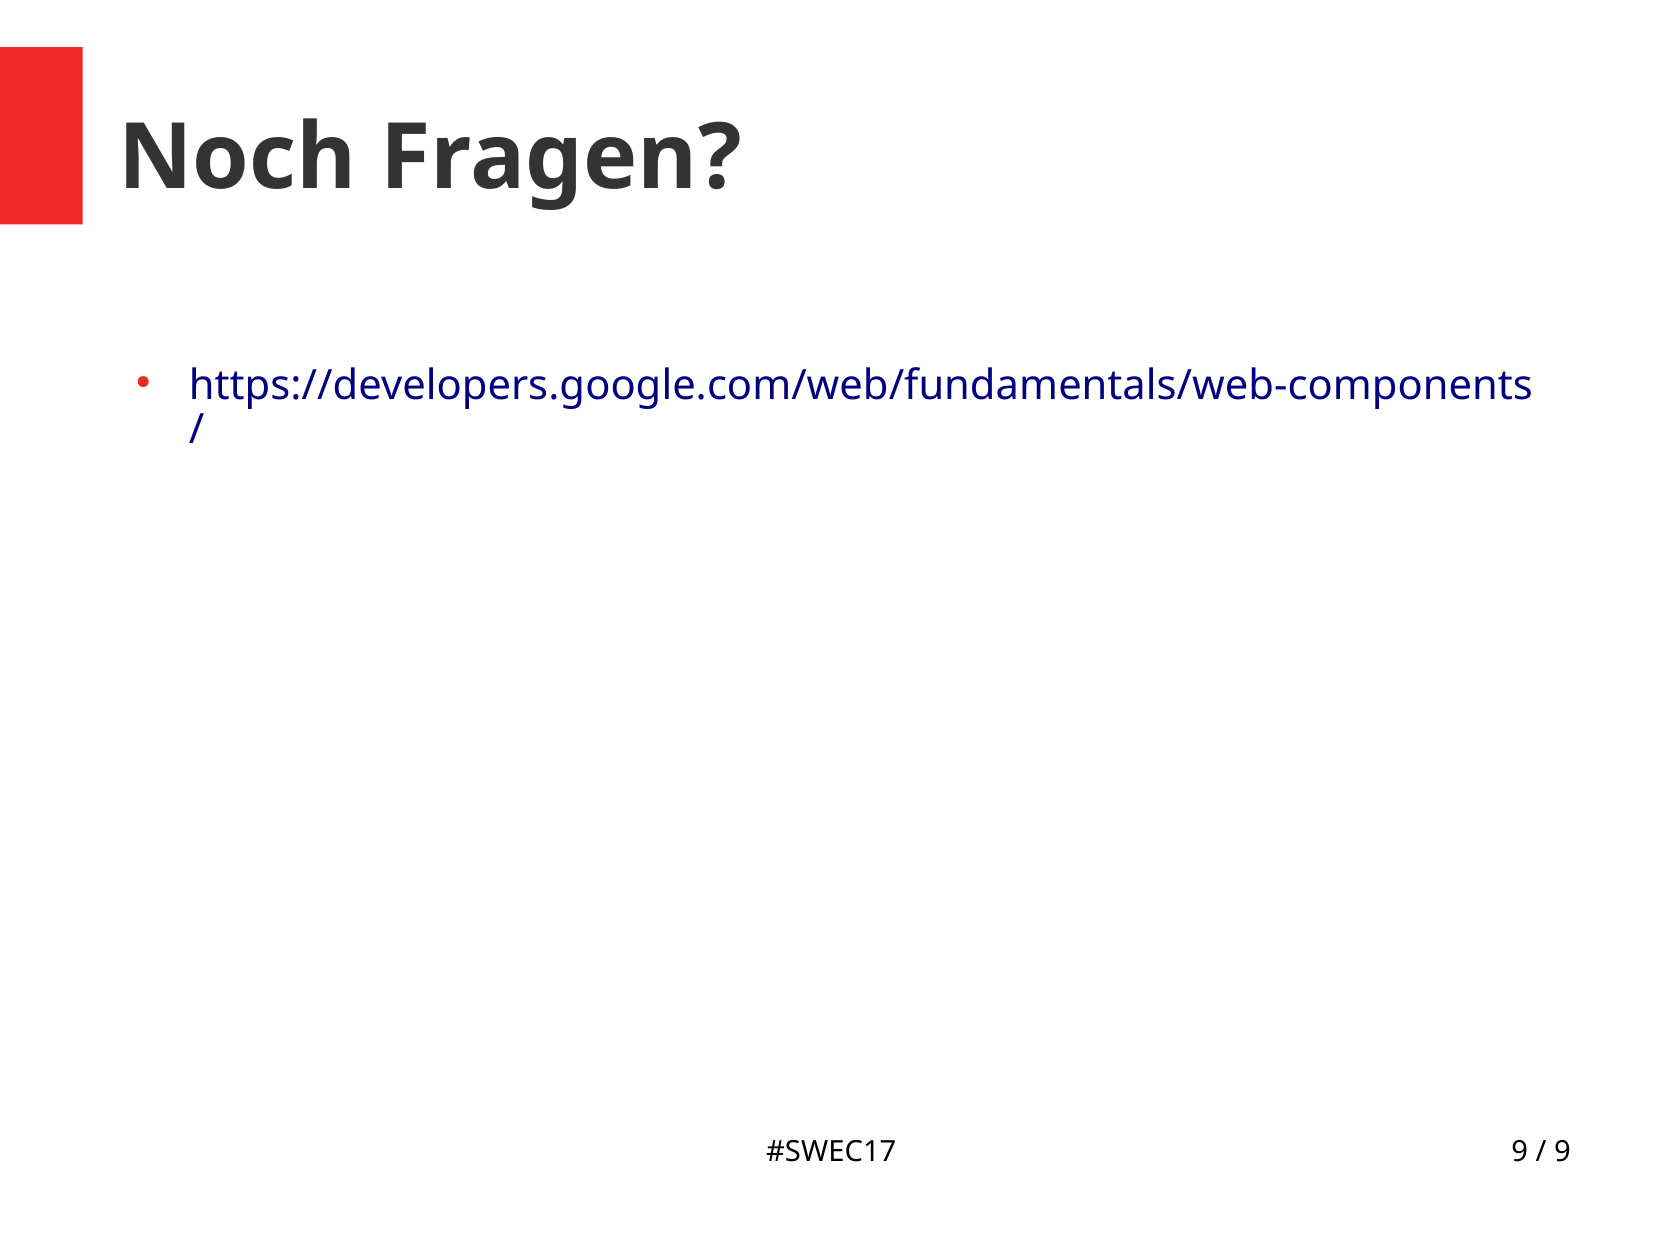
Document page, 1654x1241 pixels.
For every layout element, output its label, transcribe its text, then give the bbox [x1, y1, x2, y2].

title Noch Fragen? [118, 49, 1571, 257]
list https://developers.google.com/web/fundamentals/web-components/ [118, 354, 1536, 1074]
